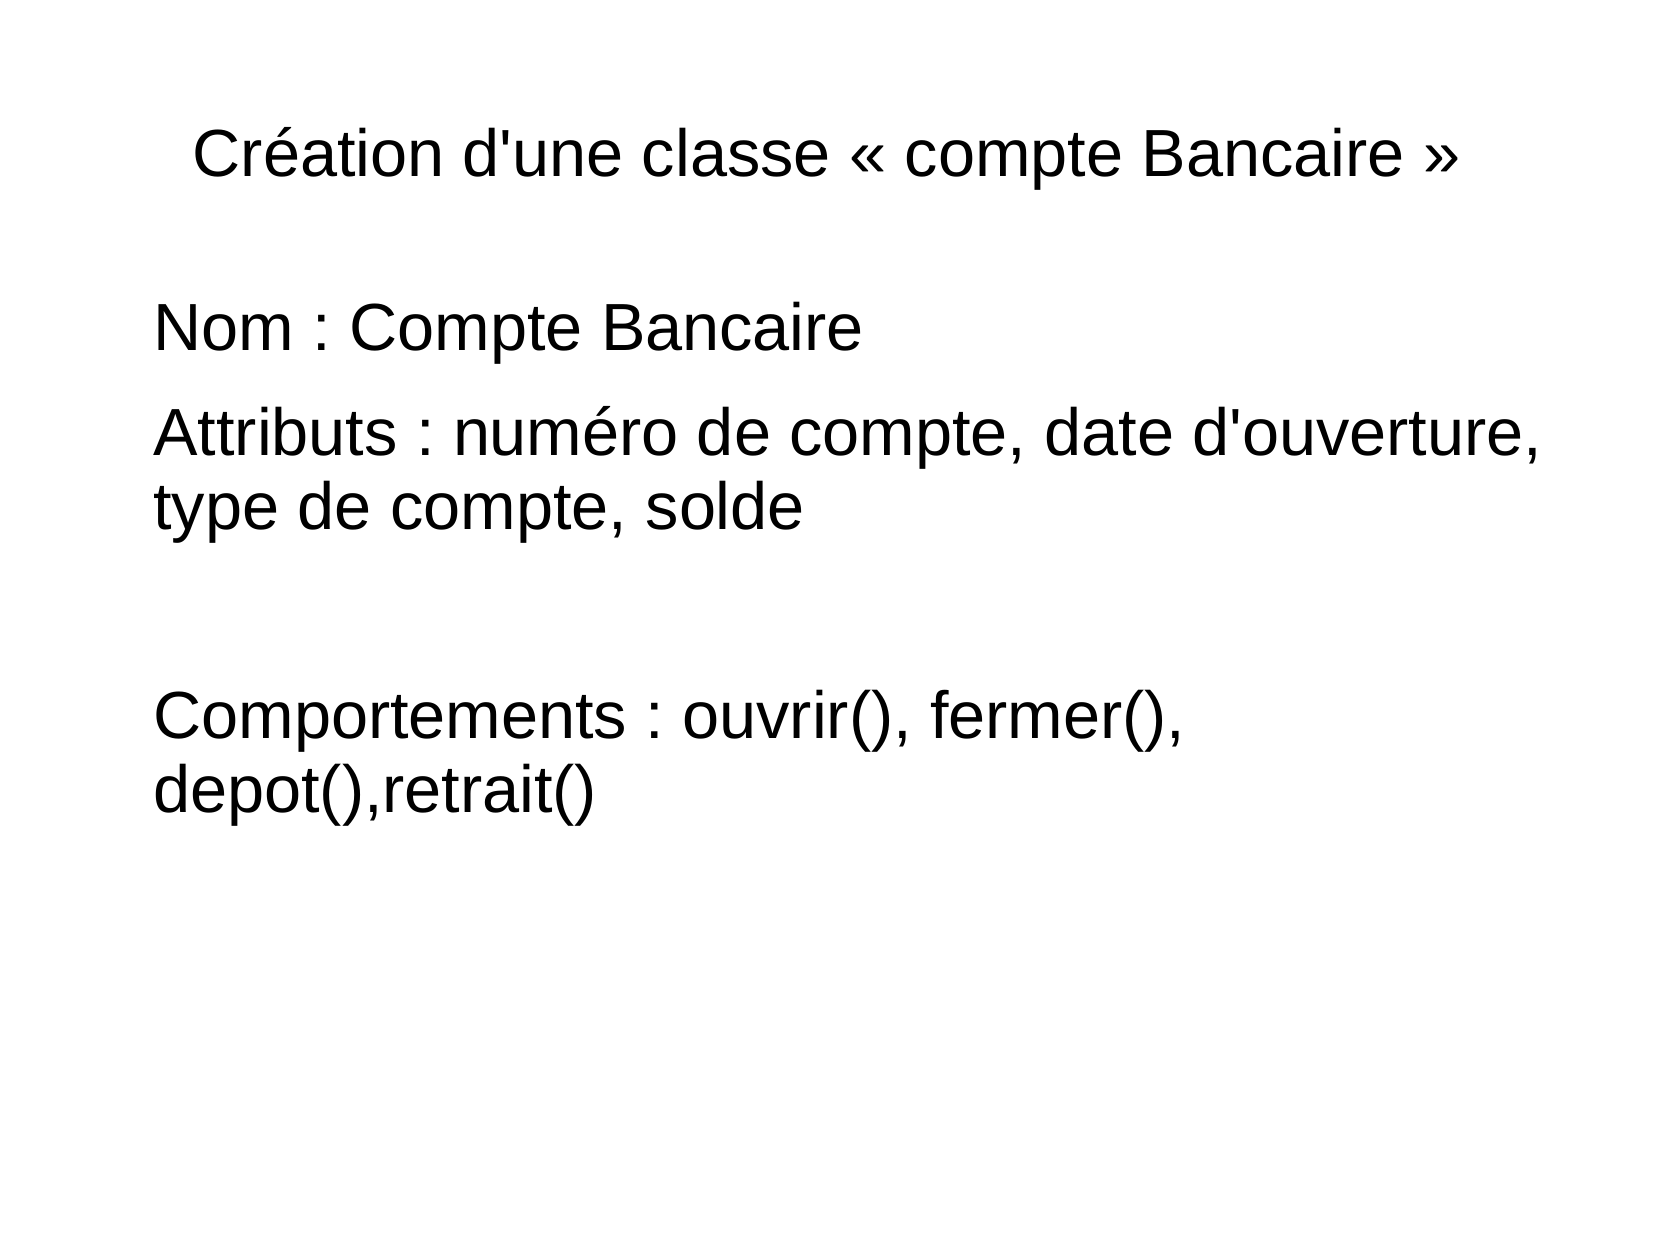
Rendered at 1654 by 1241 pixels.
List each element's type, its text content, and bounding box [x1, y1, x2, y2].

title Création d'une classe « compte Bancaire » [82, 49, 1571, 257]
list Nom : Compte Bancaire Attributs : numéro de compte, date d'ouverture, type de compte, solde Comportements : ouvrir(), fermer(), depot(),retrait() [82, 290, 1571, 1109]
